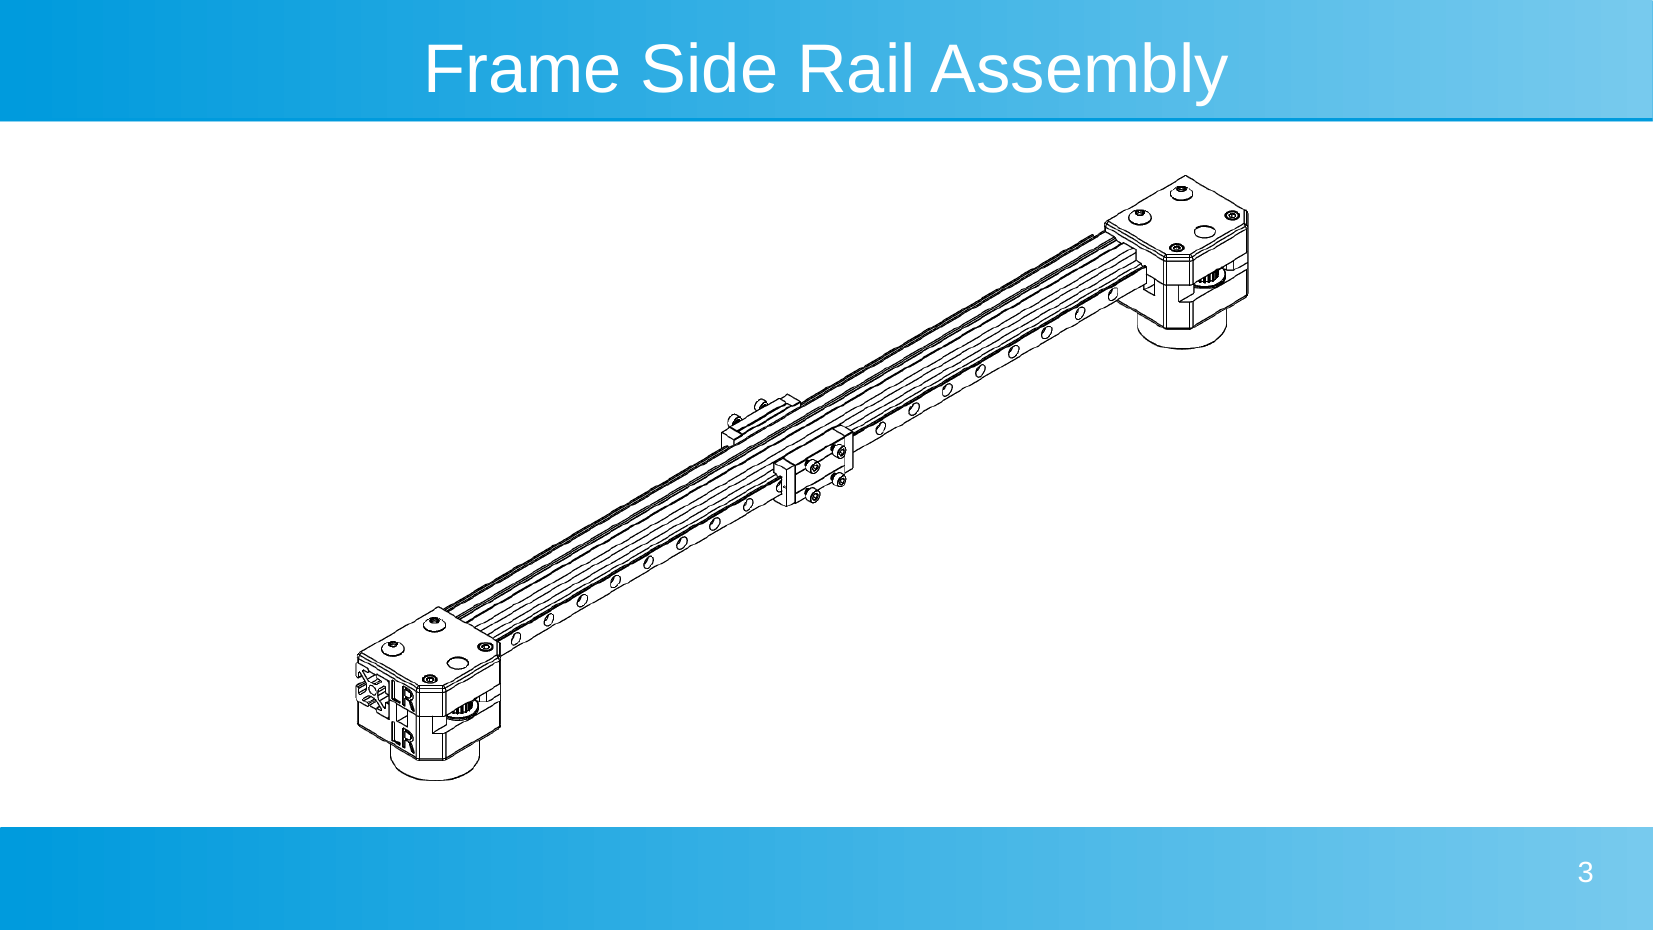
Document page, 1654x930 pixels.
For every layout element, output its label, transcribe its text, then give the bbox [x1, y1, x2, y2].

title Frame Side Rail Assembly [58, 29, 1594, 108]
picture [337, 131, 1313, 820]
